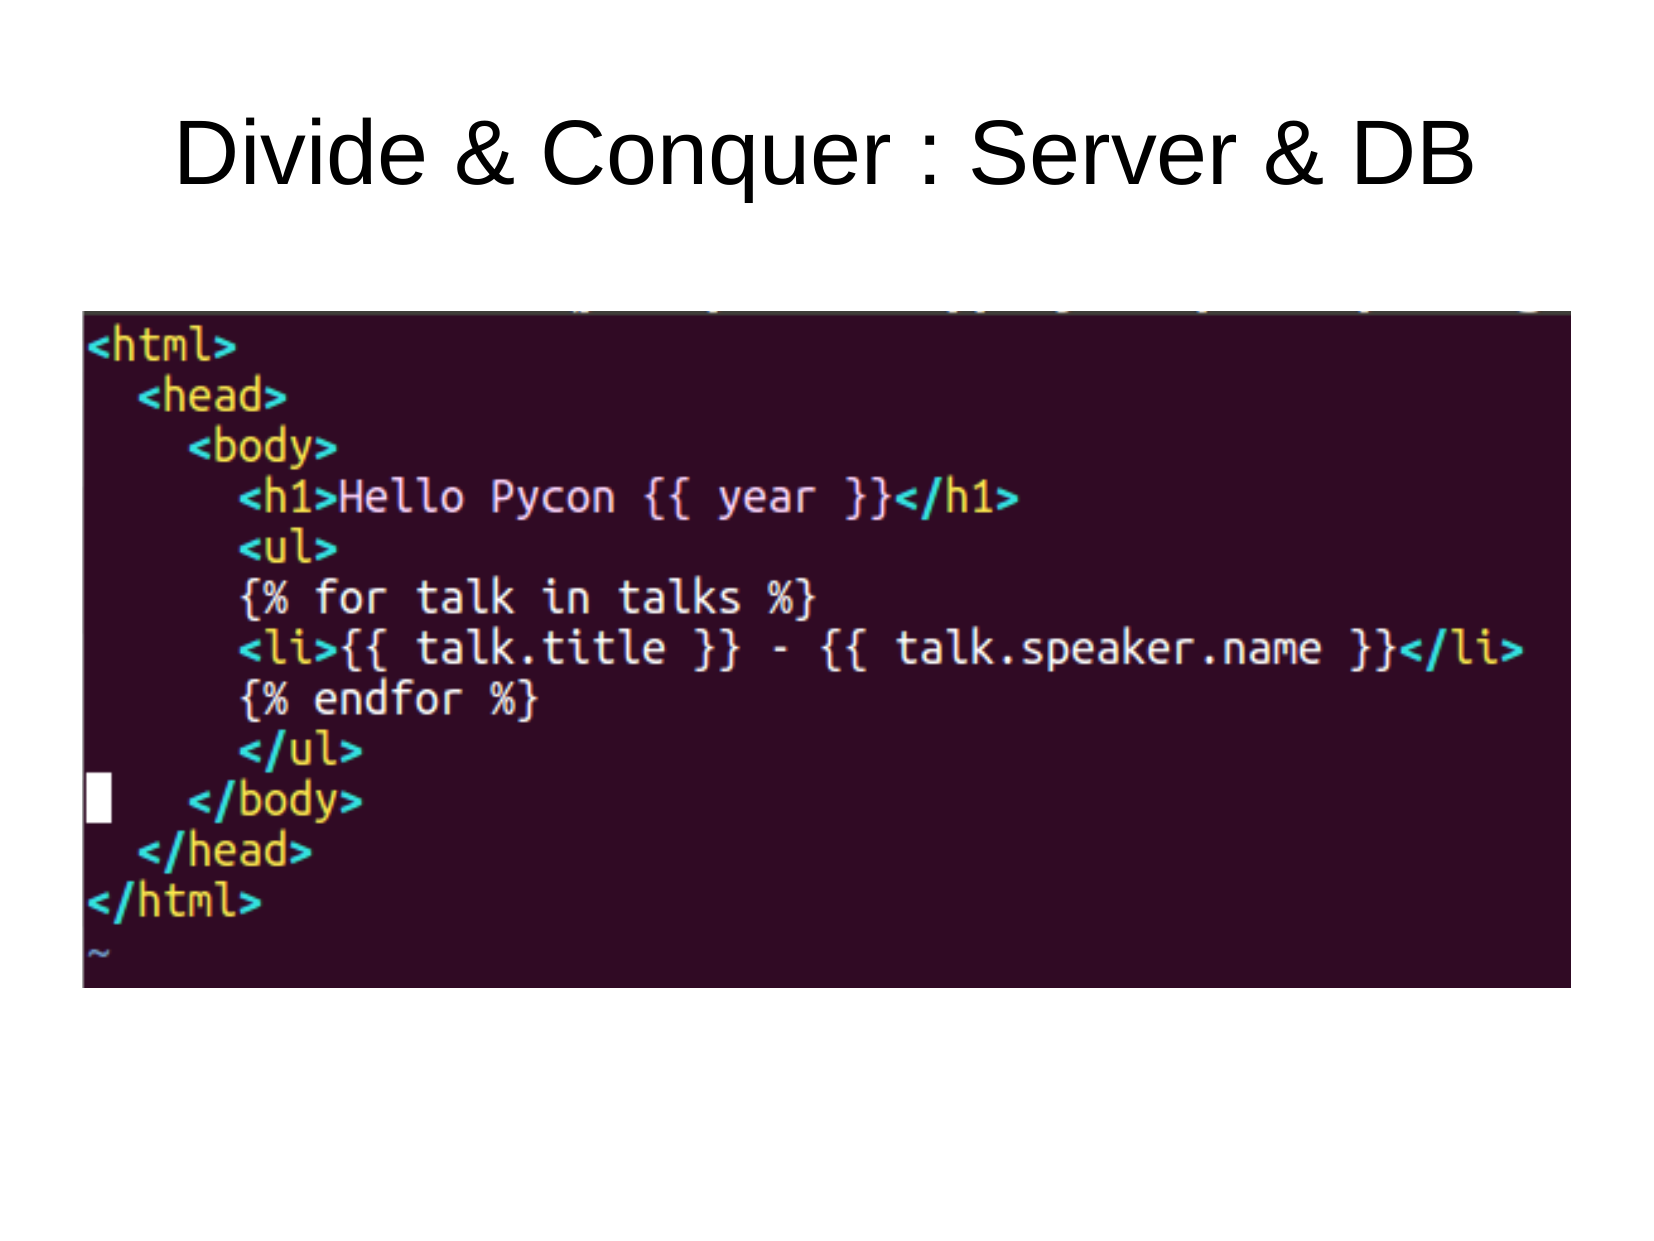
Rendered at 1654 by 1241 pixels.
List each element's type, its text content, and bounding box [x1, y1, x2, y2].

title Divide & Conquer : Server & DB [82, 49, 1571, 257]
picture [82, 311, 1571, 988]
